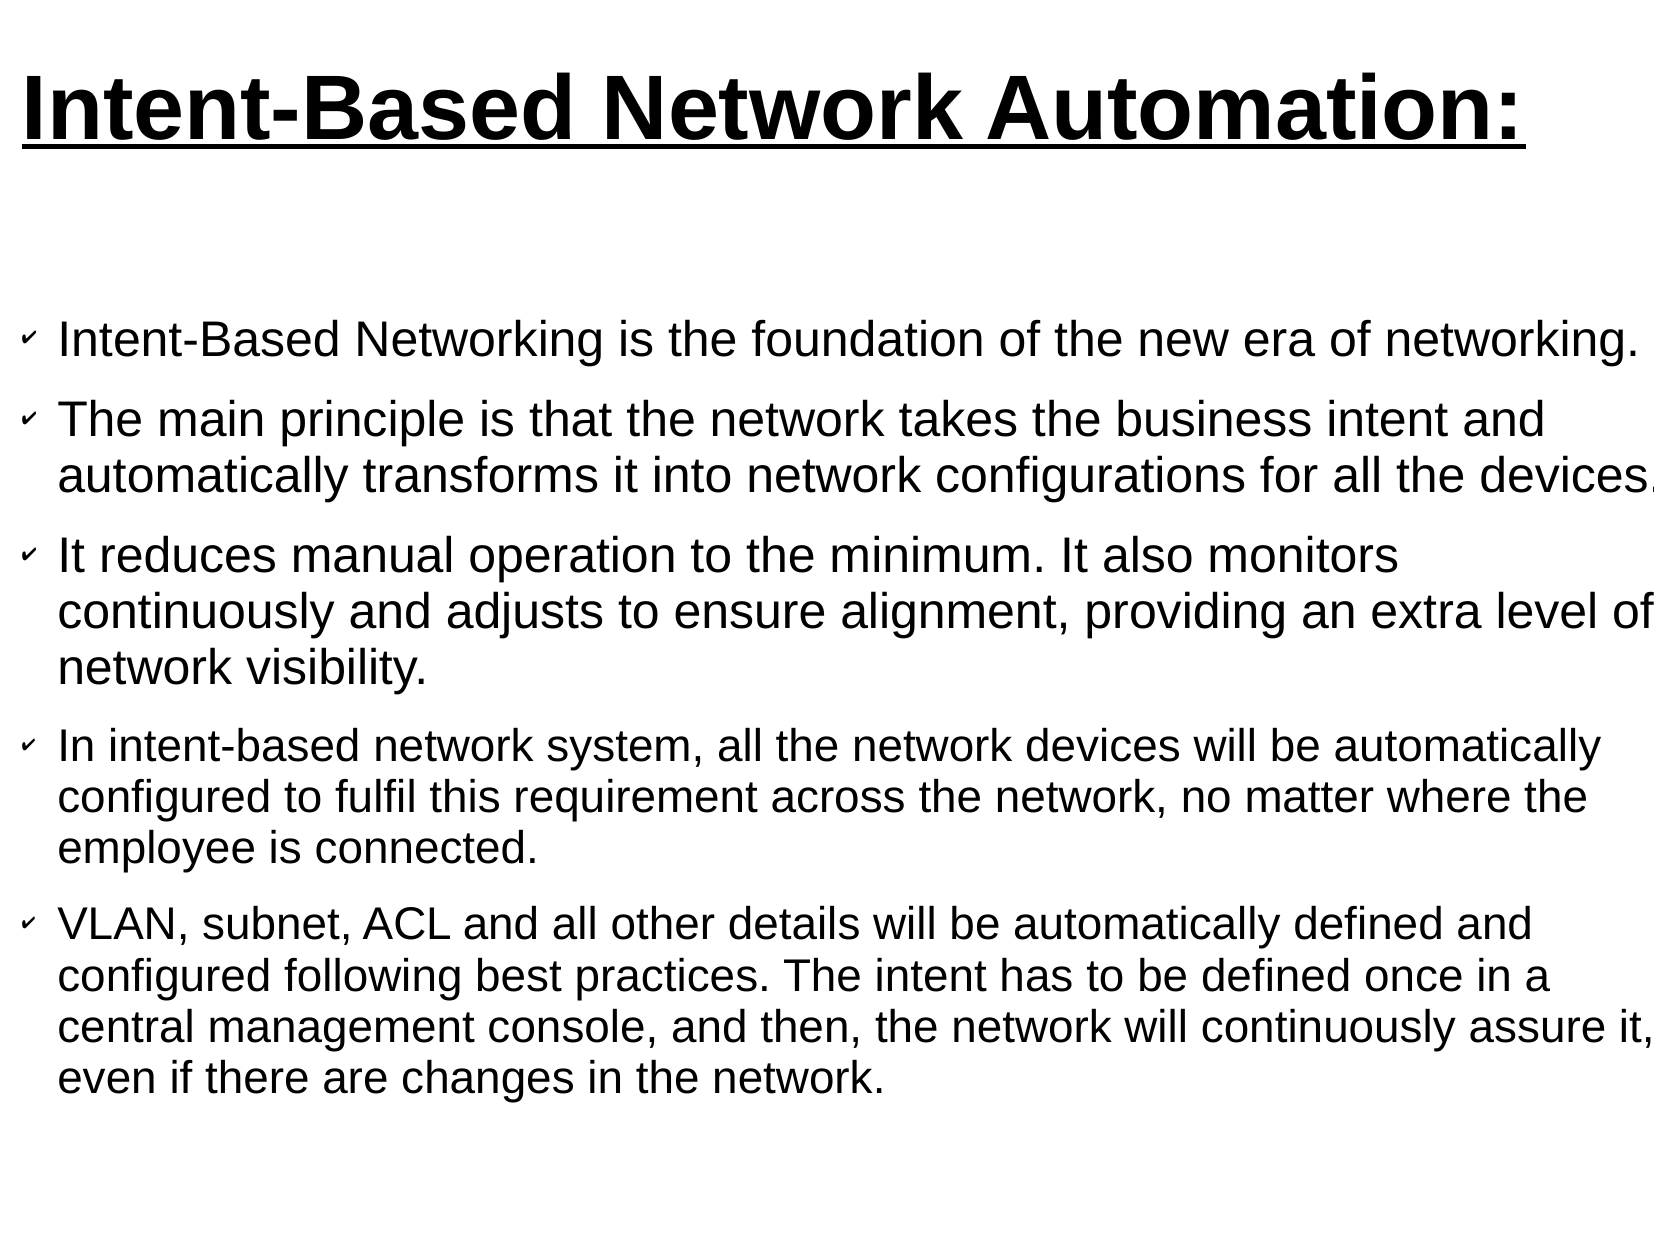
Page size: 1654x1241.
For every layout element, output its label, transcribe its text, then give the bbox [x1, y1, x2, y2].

text_box Intent-Based Network Automation: Intent-Based Networking is the foundation of the new era of networking. The main principle is that the network takes the business intent and automatically transforms it into network configurations for all the devices. It reduces manual operation to the minimum. It also monitors continuously and adjusts to ensure alignment, providing an extra level of network visibility. In intent-based network system, all the network devices will be automatically configured to fulfil this requirement across the network, no matter where the employee is connected. VLAN, subnet, ACL and all other details will be automatically defined and configured following best practices. The intent has to be defined once in a central management console, and then, the network will continuously assure it, even if there are changes in the network. [7, 48, 1654, 1159]
